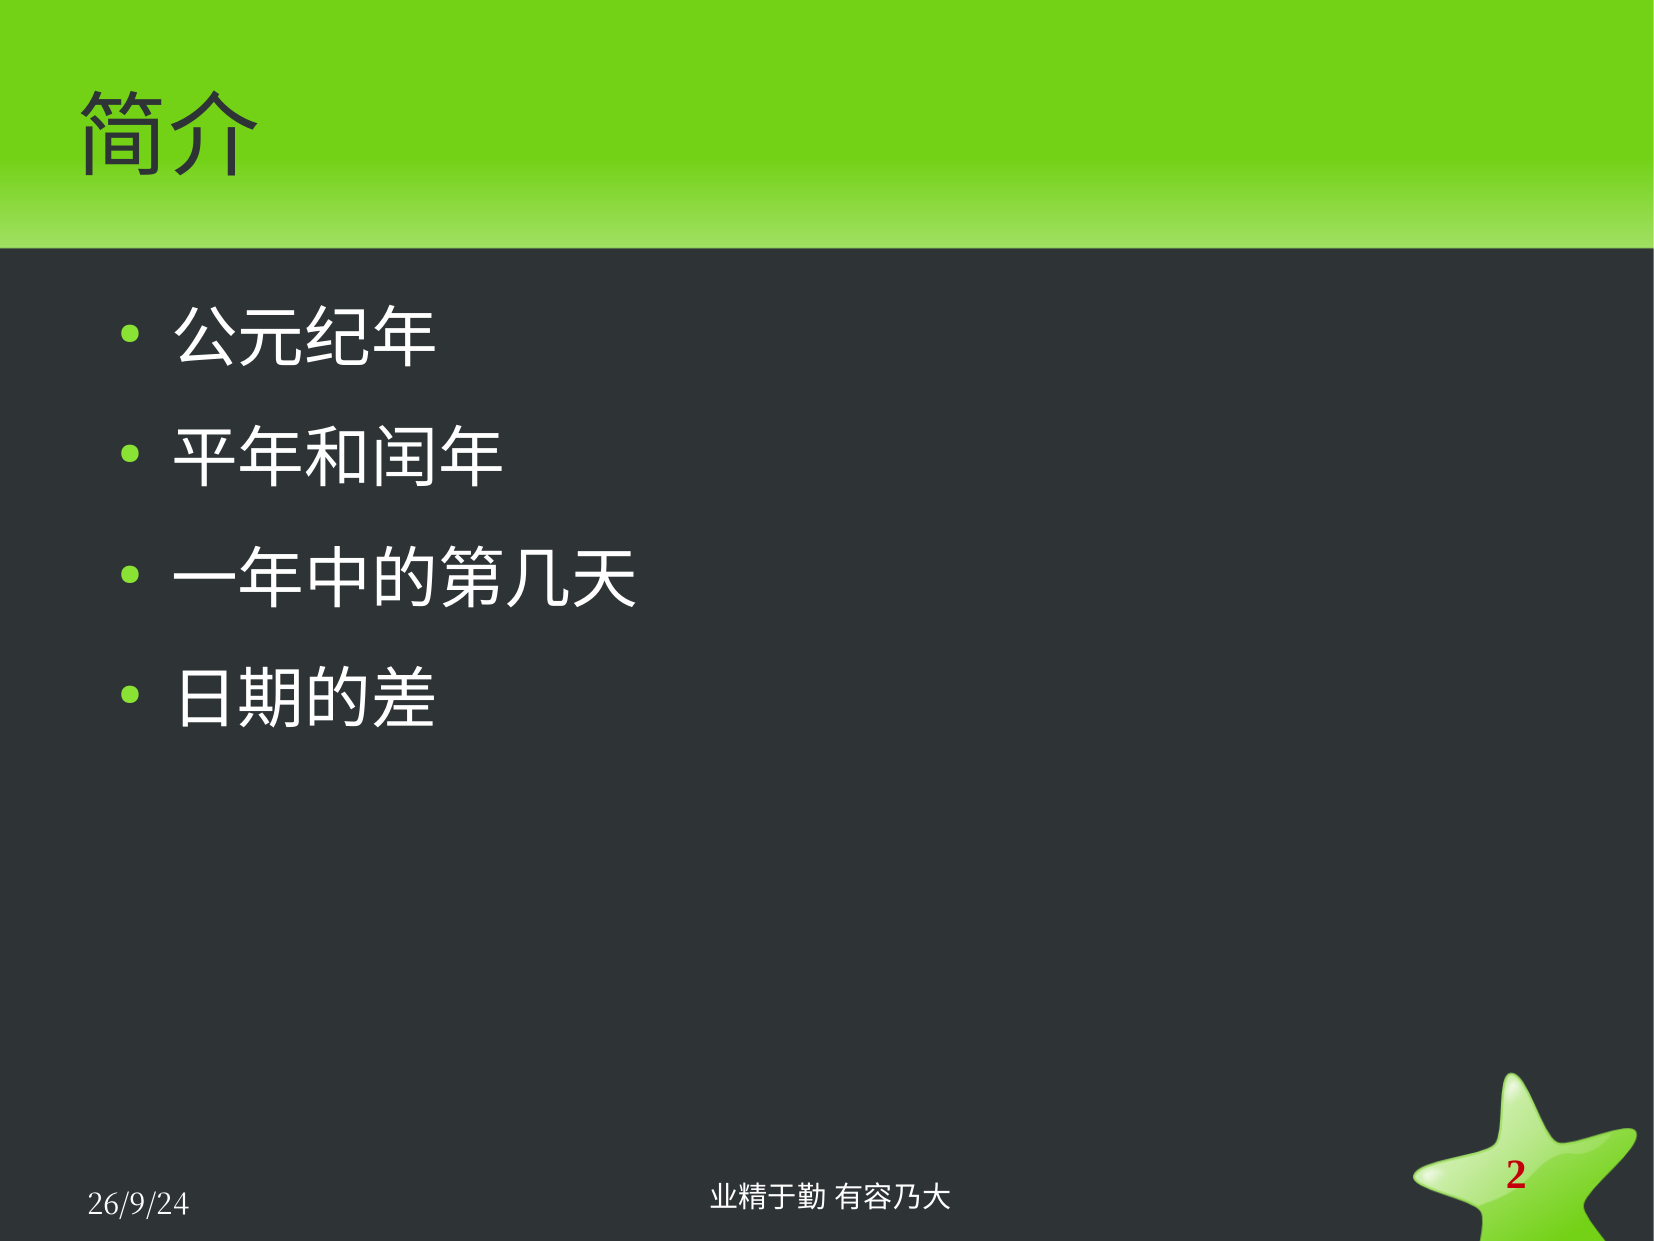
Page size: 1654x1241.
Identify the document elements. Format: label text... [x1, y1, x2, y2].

picture [0, 0, 1654, 1241]
list 公元纪年 平年和闰年 一年中的第几天 日期的差 [82, 290, 1571, 1109]
title 简介 [76, 29, 1565, 237]
